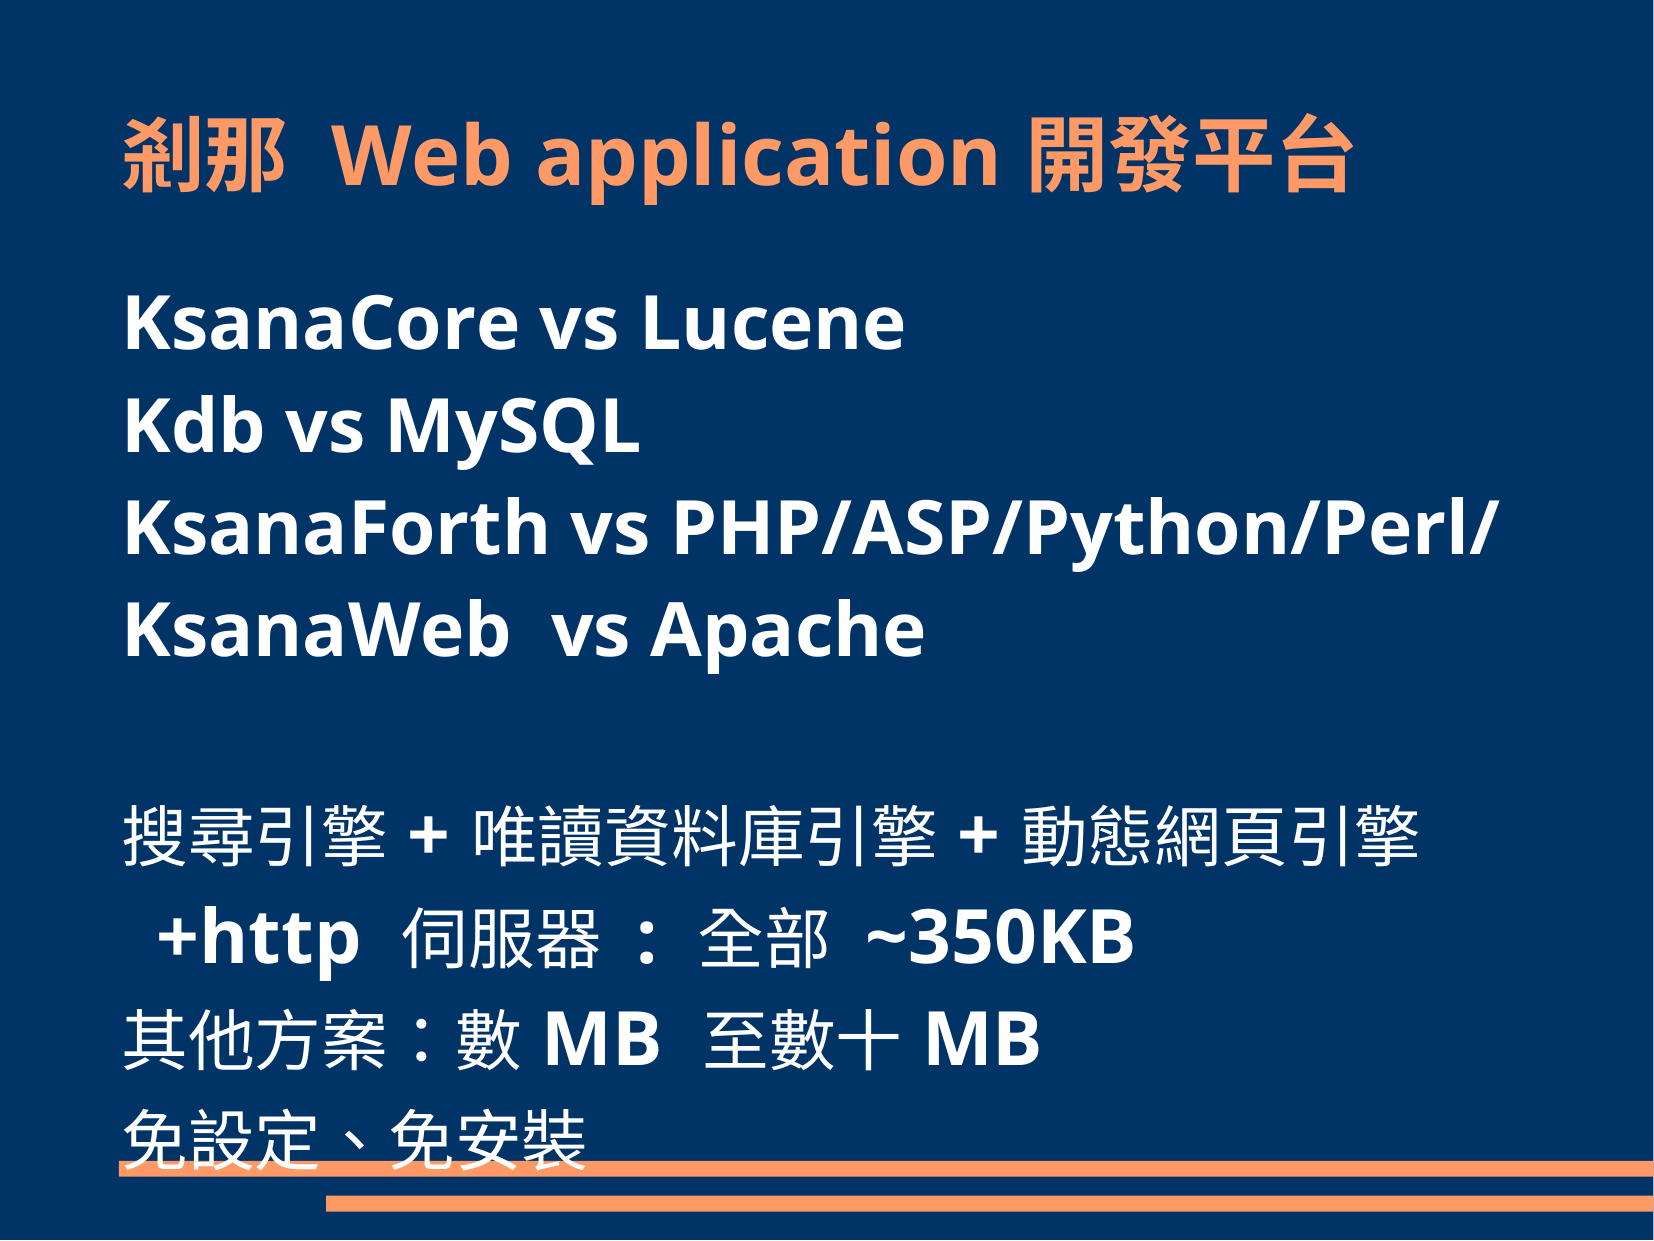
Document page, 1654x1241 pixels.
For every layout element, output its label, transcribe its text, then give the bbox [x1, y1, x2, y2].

title 剎那 Web application開發平台 [121, 46, 1534, 254]
subtitle KsanaCore vs Lucene Kdb vs MySQL KsanaForth vs PHP/ASP/Python/Perl/ KsanaWeb vs Apache 搜尋引擎+唯讀資料庫引擎+動態網頁引擎+http 伺服器 : 全部 ~350KB 其他方案：數MB 至數十MB 免設定、免安裝 [121, 296, 1561, 1158]
